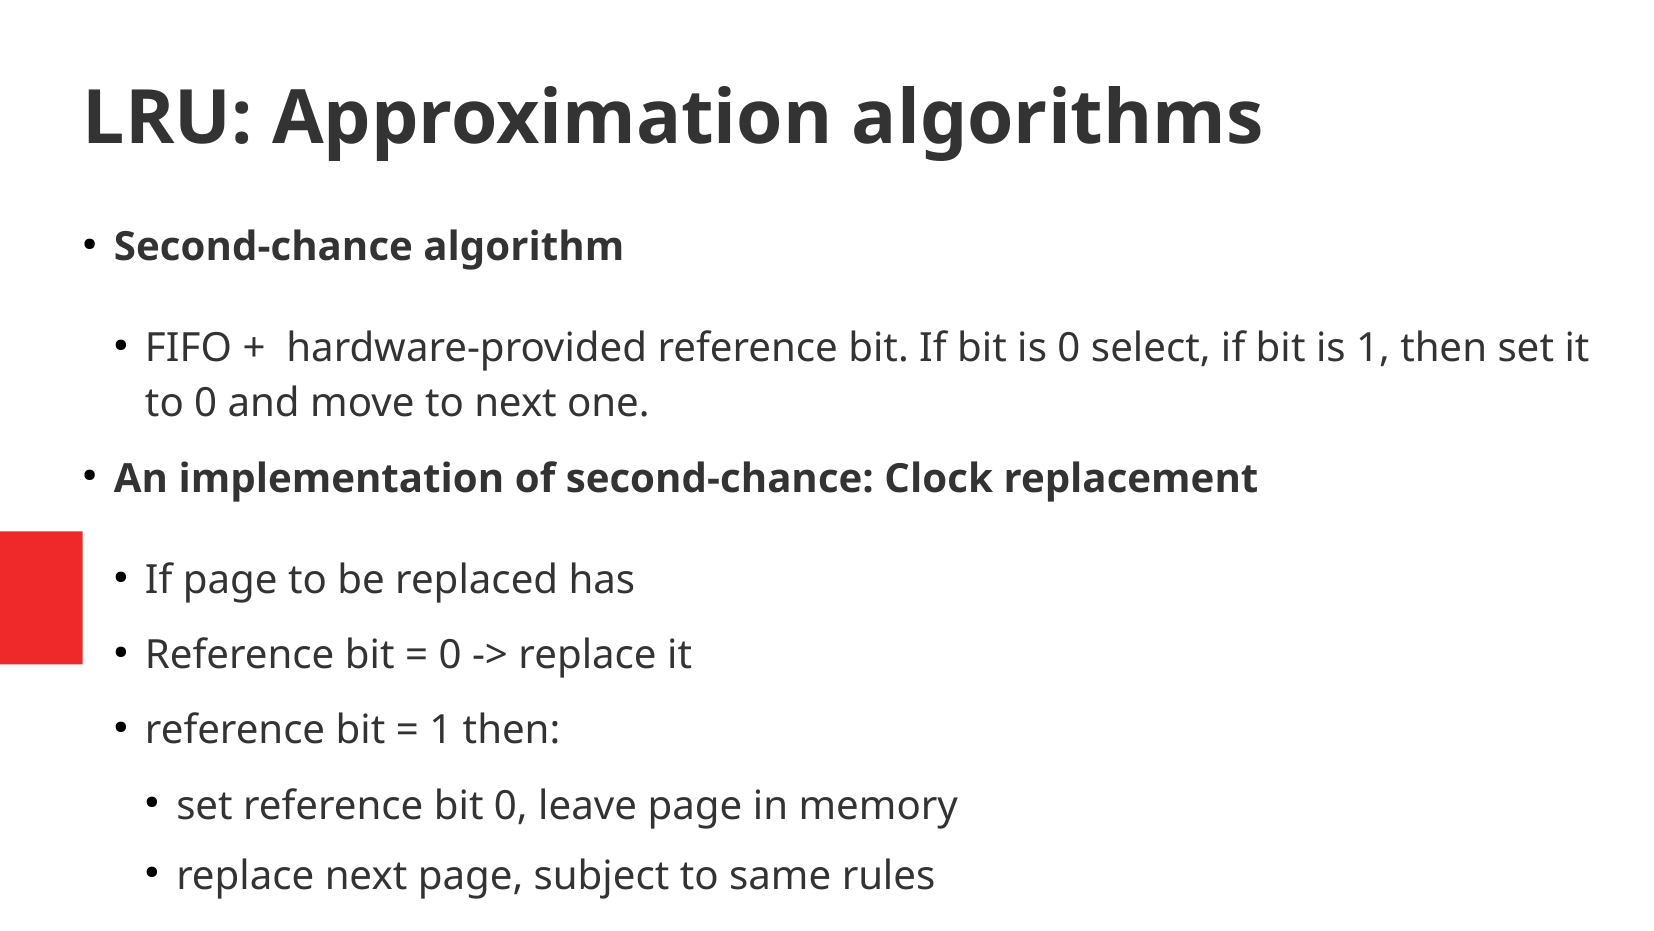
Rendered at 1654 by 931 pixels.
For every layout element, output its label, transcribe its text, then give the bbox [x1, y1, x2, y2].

title LRU: Approximation algorithms [82, 37, 1571, 193]
list Second-chance algorithm FIFO + hardware-provided reference bit. If bit is 0 select, if bit is 1, then set it to 0 and move to next one. An implementation of second-chance: Clock replacement If page to be replaced has Reference bit = 0 -> replace it reference bit = 1 then: set reference bit 0, leave page in memory replace next page, subject to same rules [82, 217, 1595, 910]
